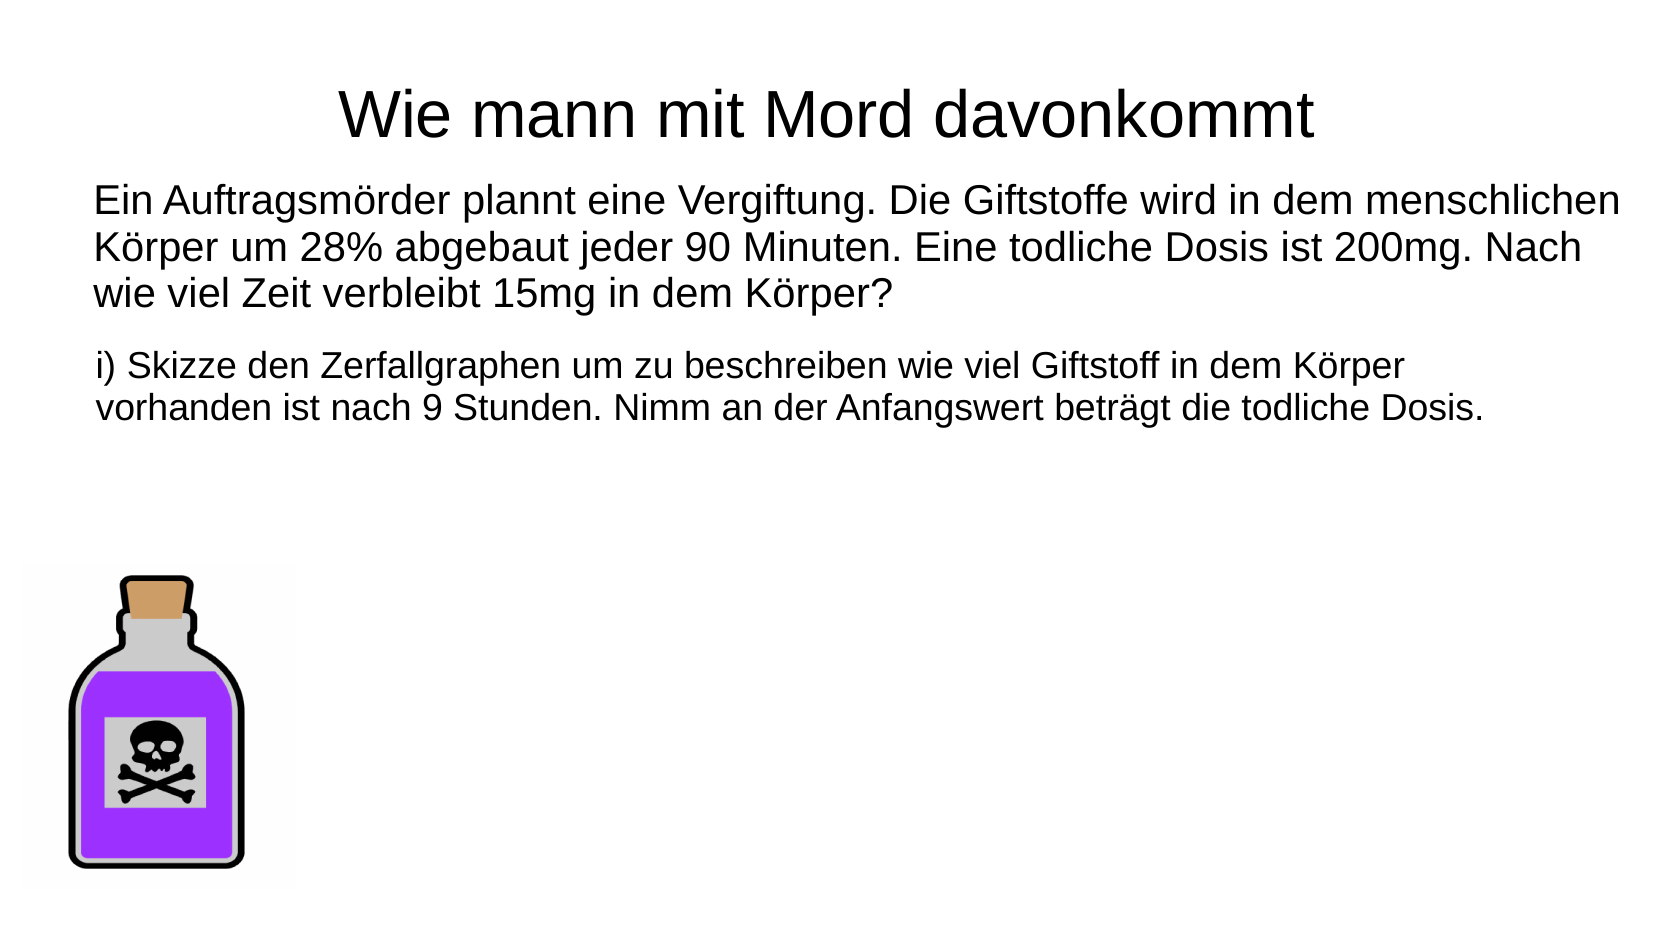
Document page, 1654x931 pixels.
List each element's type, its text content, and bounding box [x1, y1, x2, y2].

list Ein Auftragsmörder plannt eine Vergiftung. Die Giftstoffe wird in dem menschlichen Körper um 28% abgebaut jeder 90 Minuten. Eine todliche Dosis ist 200mg. Nach wie viel Zeit verbleibt 15mg in dem Körper? [22, 177, 1632, 717]
picture [22, 562, 296, 890]
title Wie mann mit Mord davonkommt [82, 37, 1571, 177]
text_box i) Skizze den Zerfallgraphen um zu beschreiben wie viel Giftstoff in dem Körper vorhanden ist nach 9 Stunden. Nimm an der Anfangswert beträgt die todliche Dosis. [80, 337, 1572, 479]
